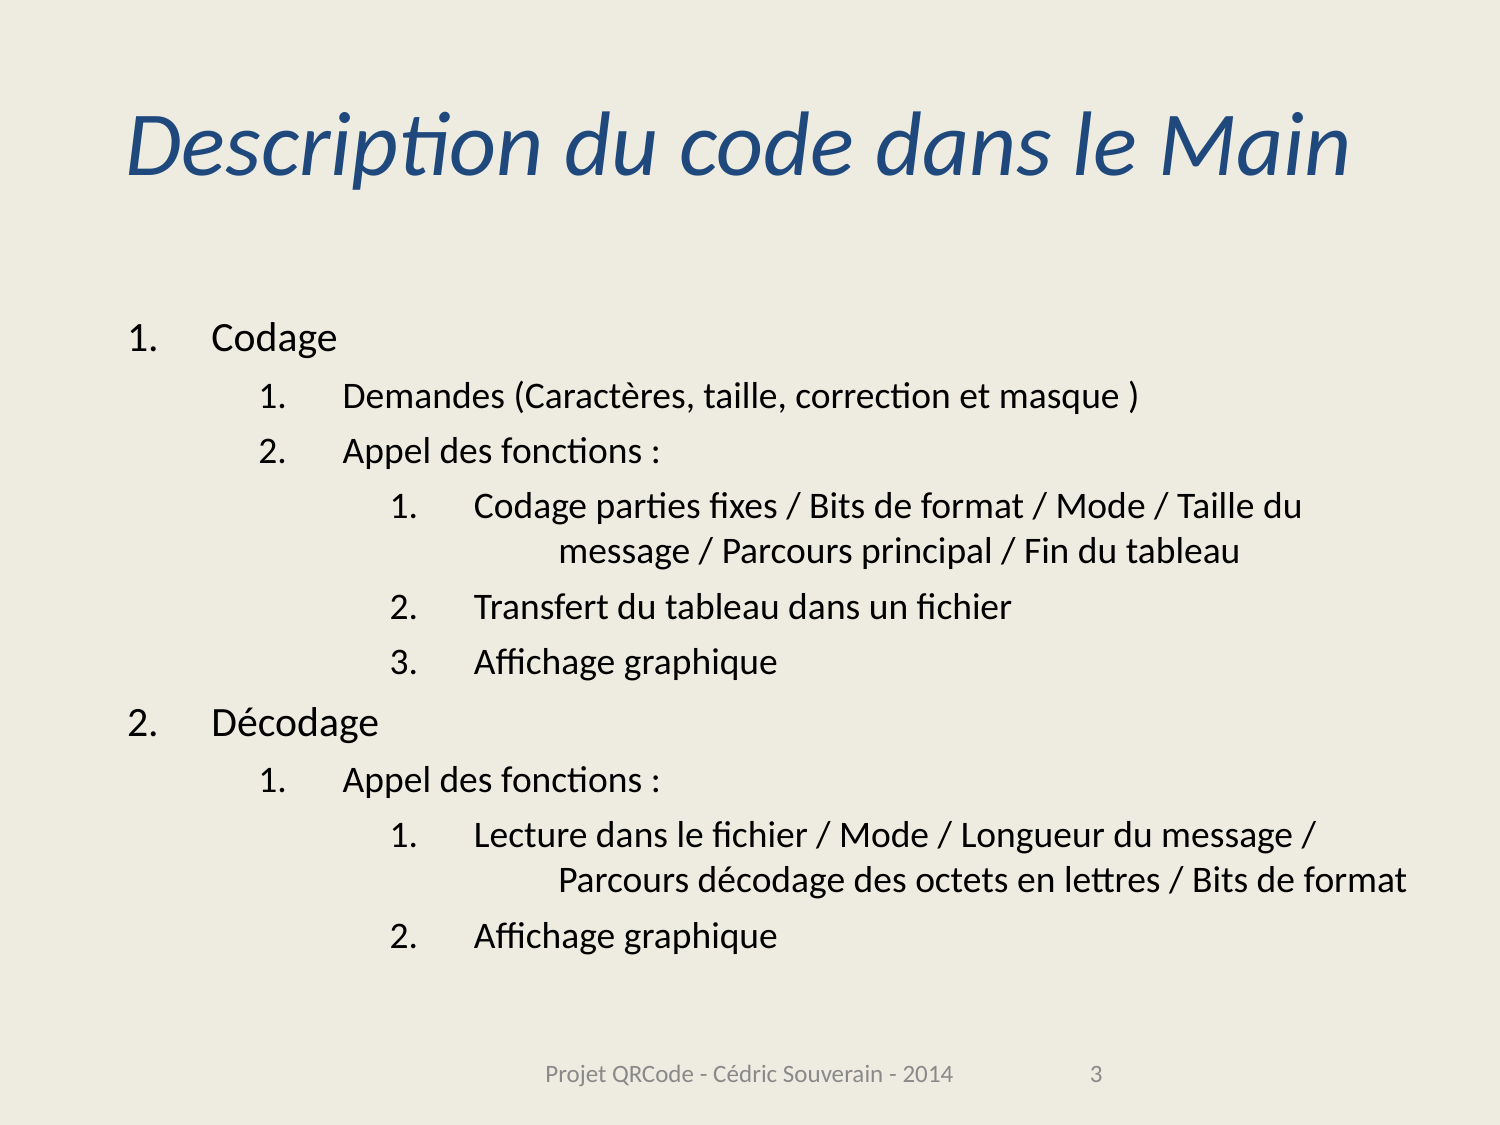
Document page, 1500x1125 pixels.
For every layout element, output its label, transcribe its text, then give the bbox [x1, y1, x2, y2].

text_box <number> [1074, 1042, 1426, 1103]
title Description du code dans le Main [75, 45, 1426, 233]
list Codage Demandes (Caractères, taille, correction et masque ) Appel des fonctions : Codage parties fixes / Bits de format / Mode / Taille du message / Parcours principal / Fin du tableau Transfert du tableau dans un fichier Affichage graphique Décodage Appel des fonctions : Lecture dans le fichier / Mode / Longueur du message / Parcours décodage des octets en lettres / Bits de format Affichage graphique [112, 302, 1437, 1036]
text_box Projet QRCode - Cédric Souverain - 2014 [512, 1042, 988, 1103]
